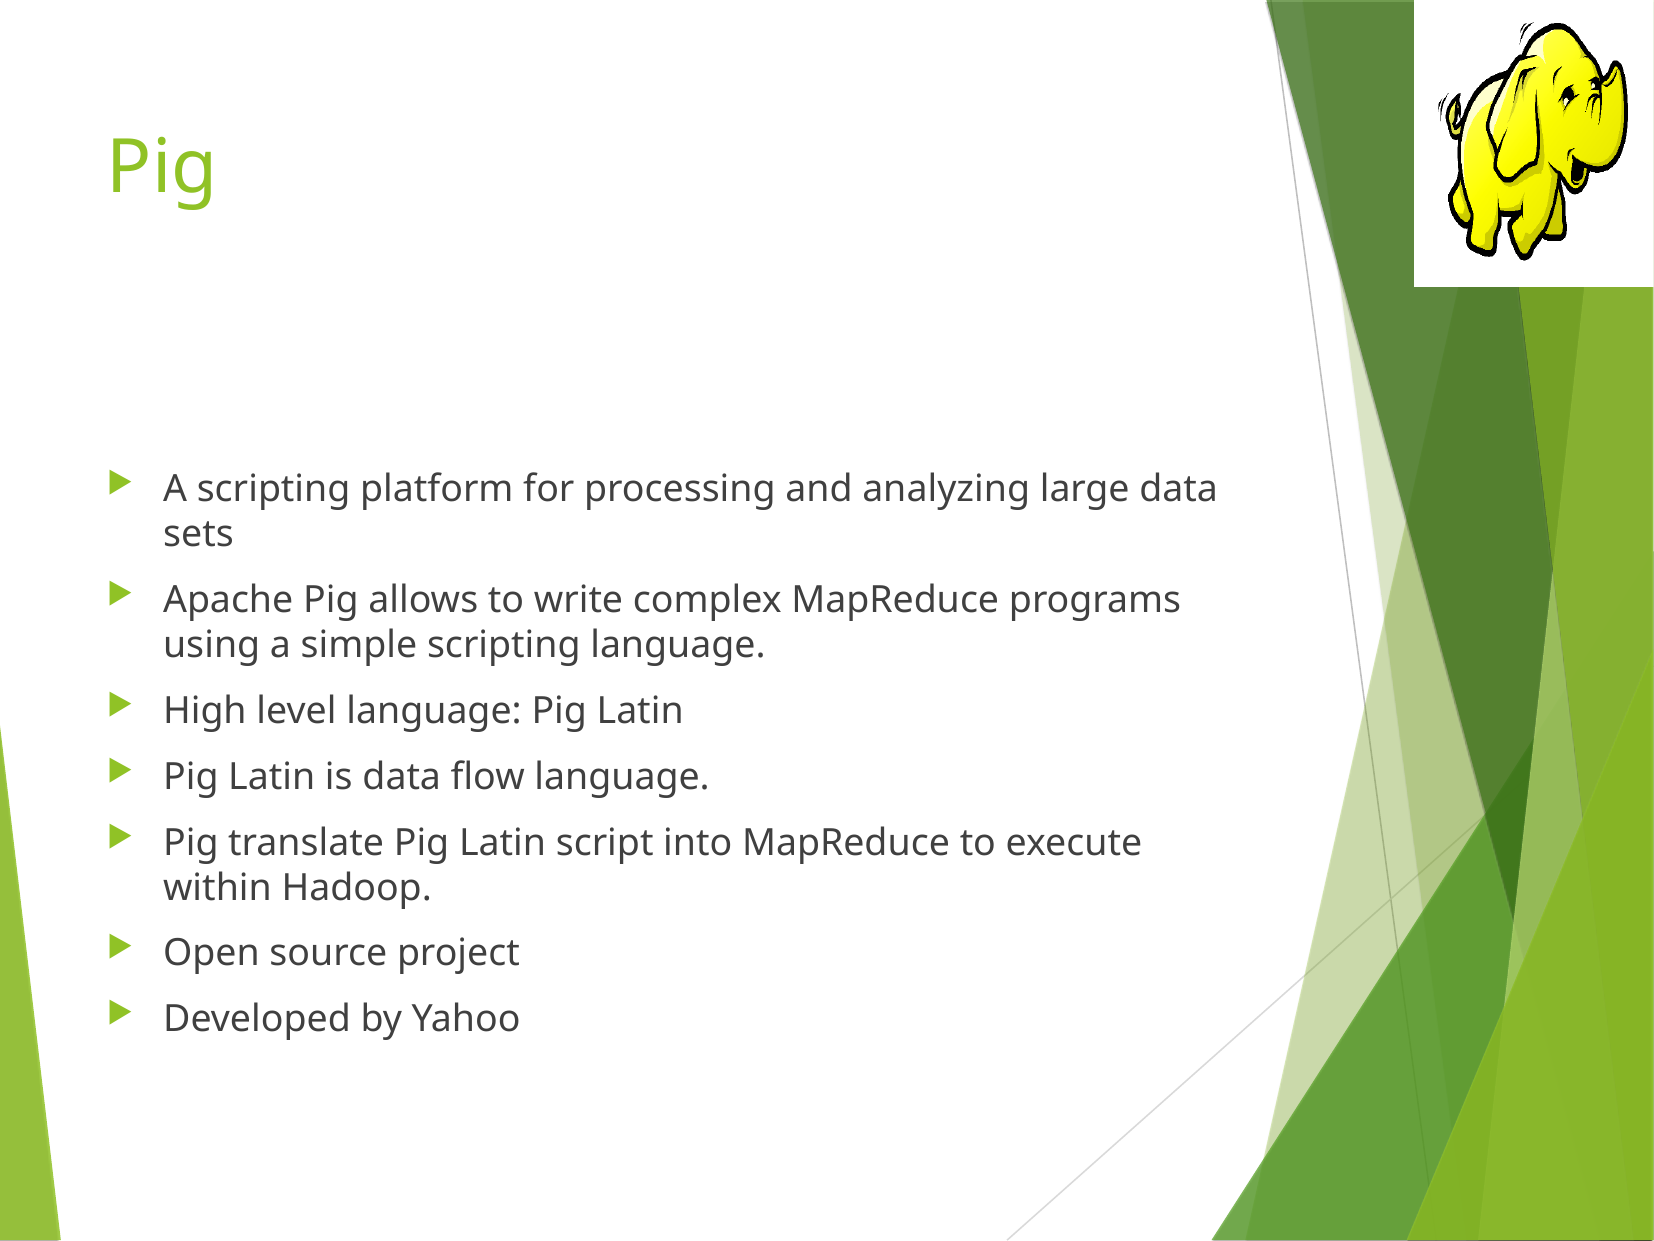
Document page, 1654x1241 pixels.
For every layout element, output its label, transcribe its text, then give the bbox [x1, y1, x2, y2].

picture [1414, 0, 1654, 287]
list A scripting platform for processing and analyzing large data sets Apache Pig allows to write complex MapReduce programs using a simple scripting language. High level language: Pig Latin Pig Latin is data flow language. Pig translate Pig Latin script into MapReduce to execute within Hadoop. Open source project Developed by Yahoo [91, 390, 1258, 1093]
title Pig [91, 110, 1258, 349]
